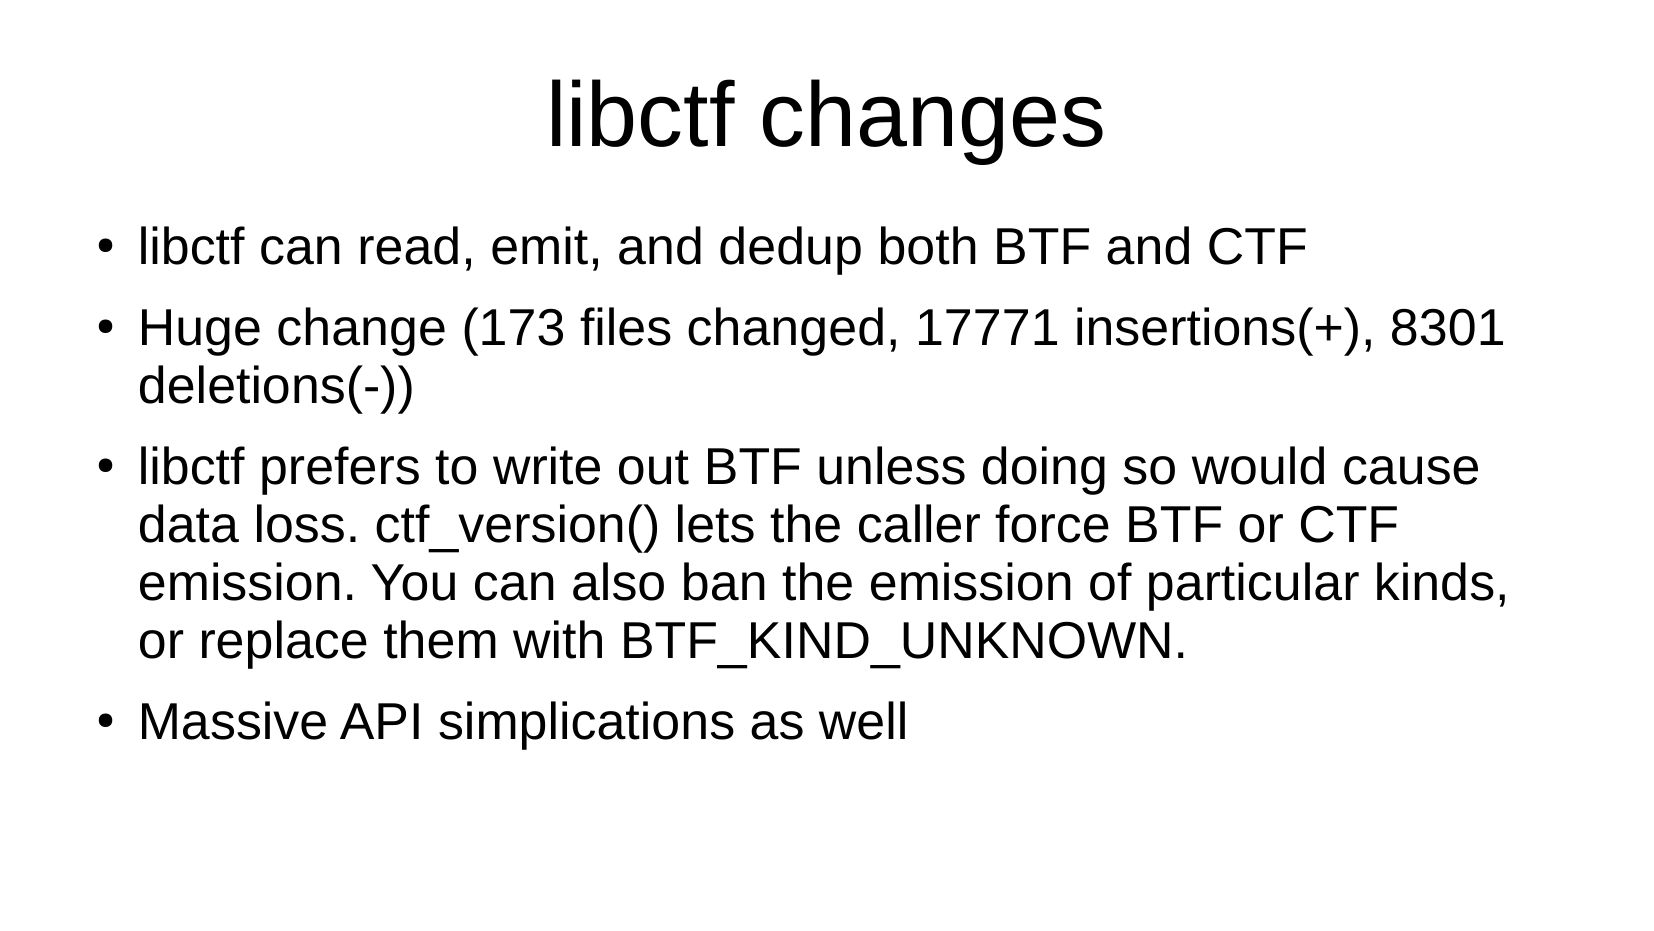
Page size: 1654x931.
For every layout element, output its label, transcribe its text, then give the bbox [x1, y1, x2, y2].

list libctf can read, emit, and dedup both BTF and CTF Huge change (173 files changed, 17771 insertions(+), 8301 deletions(-)) libctf prefers to write out BTF unless doing so would cause data loss. ctf_version() lets the caller force BTF or CTF emission. You can also ban the emission of particular kinds, or replace them with BTF_KIND_UNKNOWN. Massive API simplications as well [82, 217, 1571, 758]
title libctf changes [82, 37, 1571, 193]
